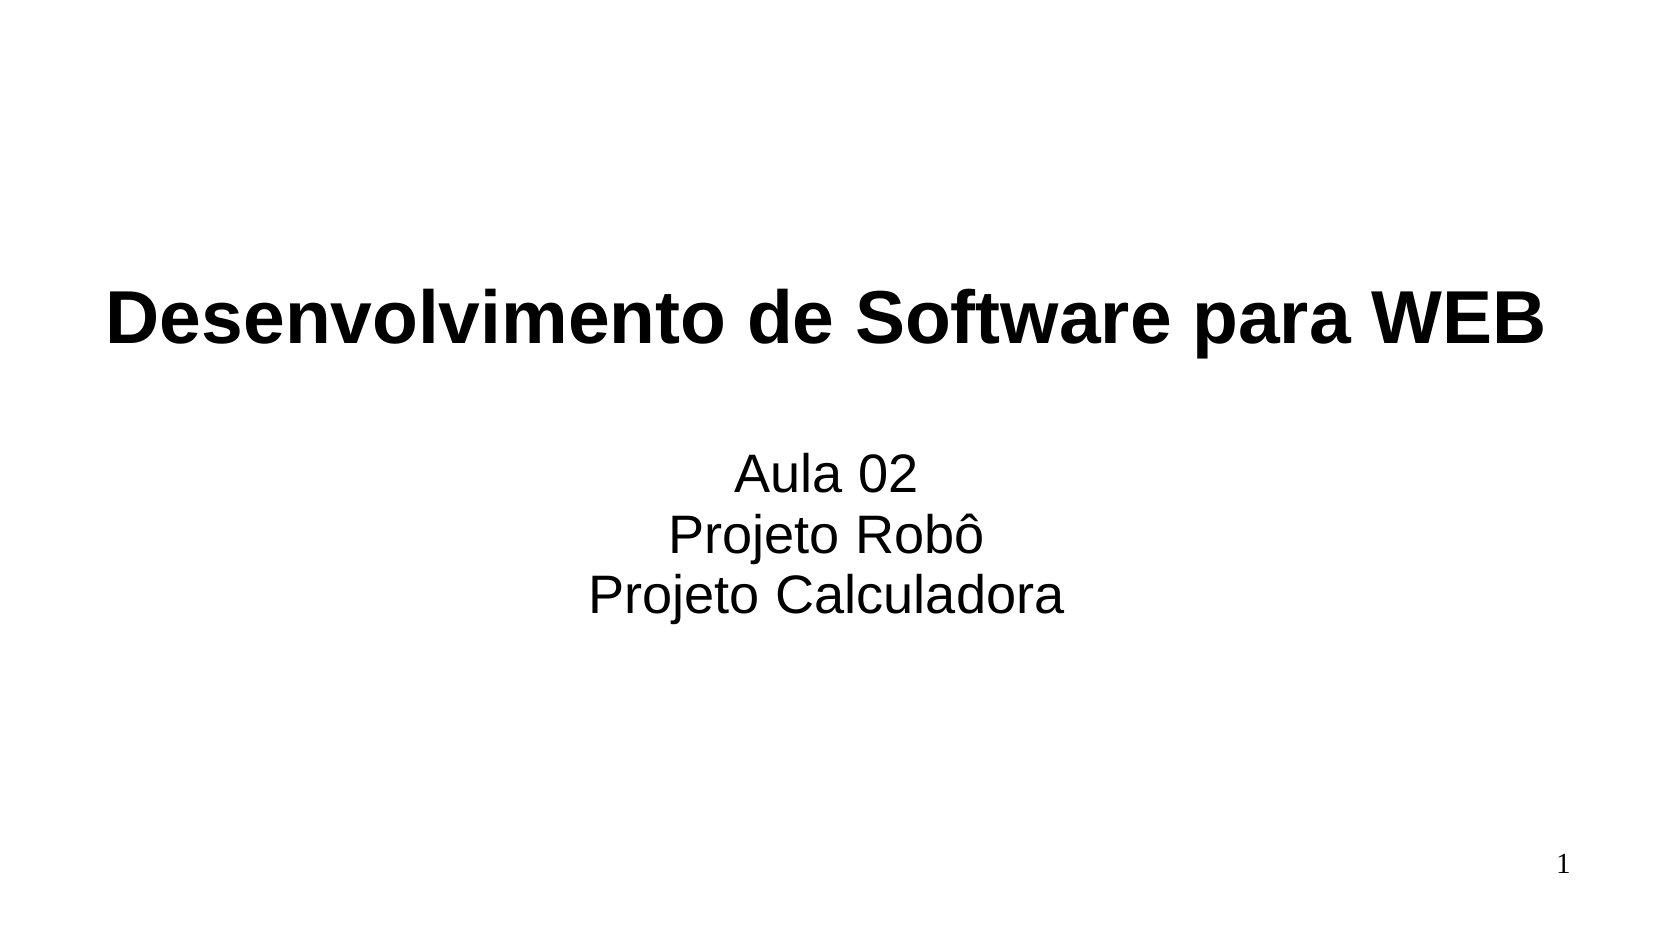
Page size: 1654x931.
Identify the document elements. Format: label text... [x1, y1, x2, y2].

subtitle Desenvolvimento de Software para WEB Aula 02 Projeto Robô Projeto Calculadora [82, 37, 1571, 757]
